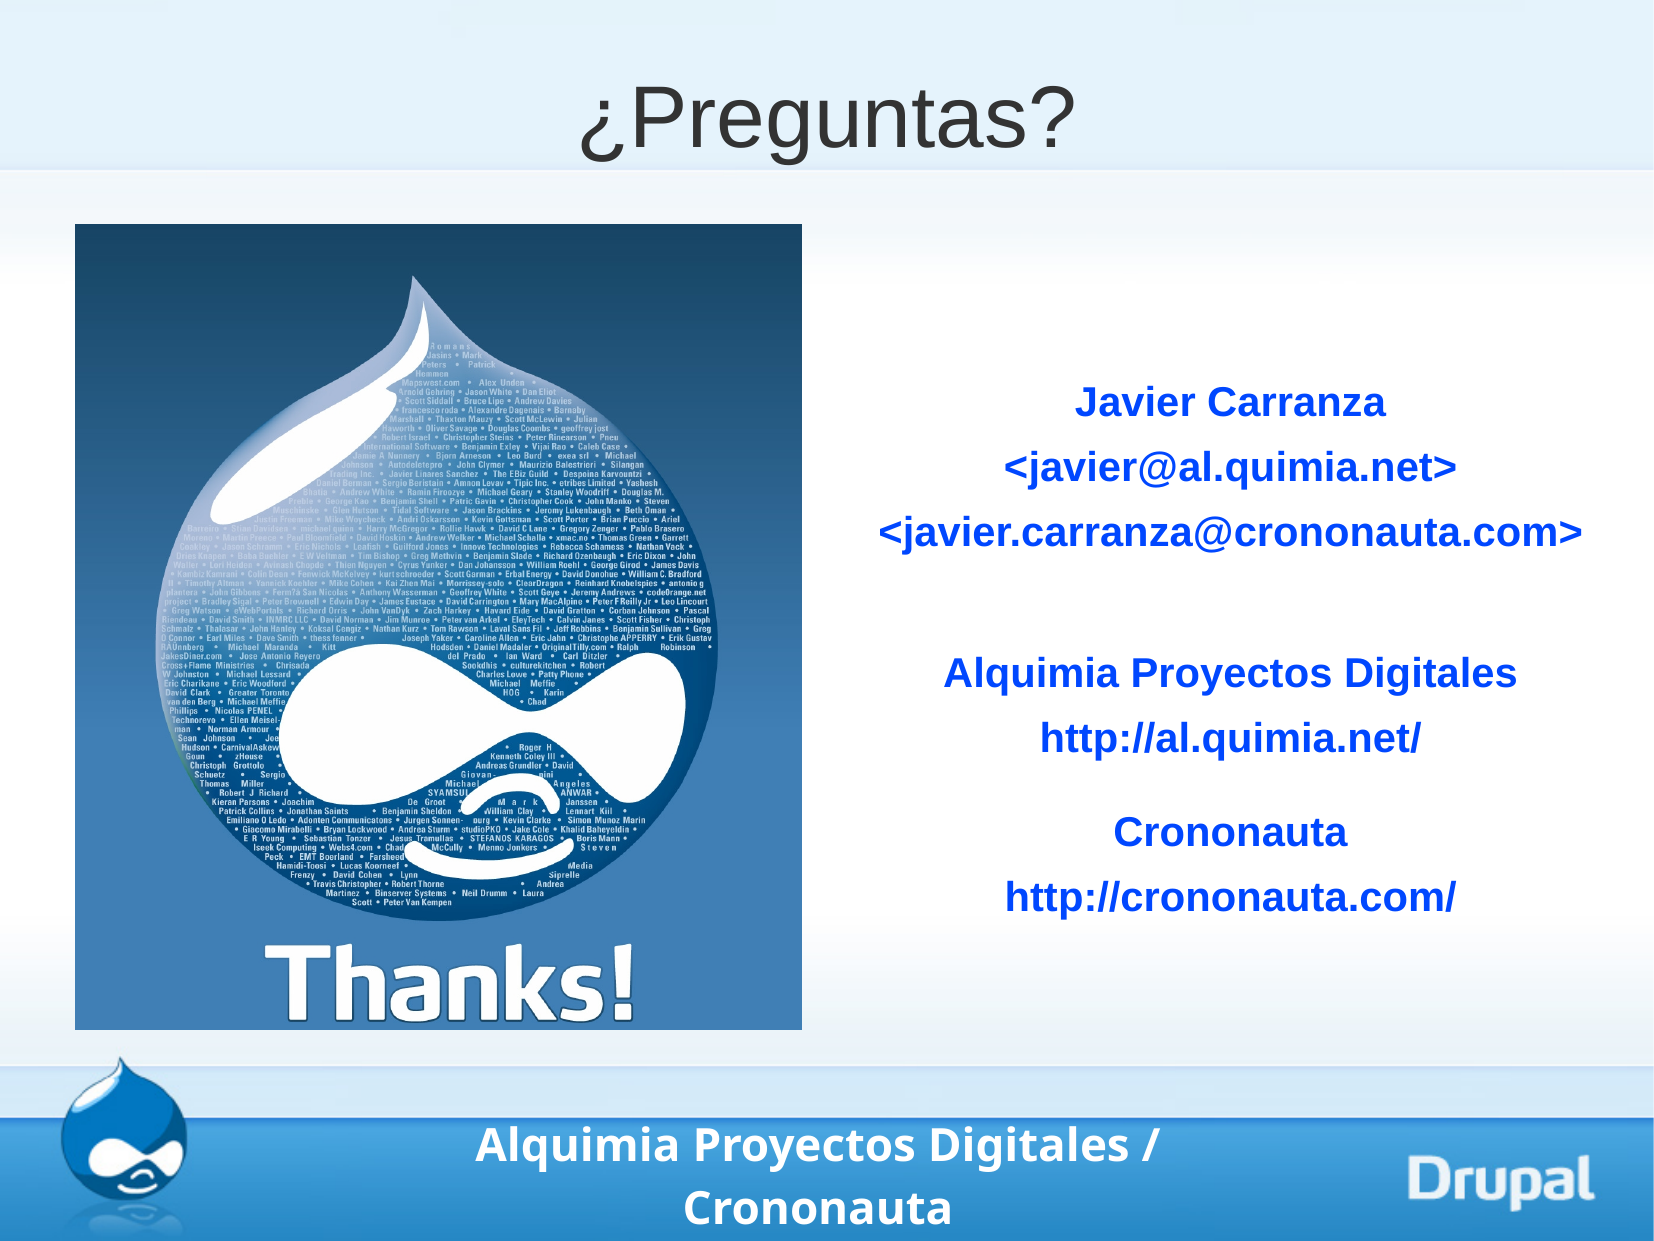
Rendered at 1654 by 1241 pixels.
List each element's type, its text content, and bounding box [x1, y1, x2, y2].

picture [0, 0, 1654, 1241]
title ¿Preguntas? [82, 23, 1571, 212]
text_box Alquimia Proyectos Digitales / Crononauta [355, 1119, 1281, 1232]
list Javier Carranza <javier@al.quimia.net> <javier.carranza@crononauta.com> Alquimia Proyectos Digitales http://al.quimia.net/ Crononauta http://crononauta.com/ [848, 359, 1613, 903]
